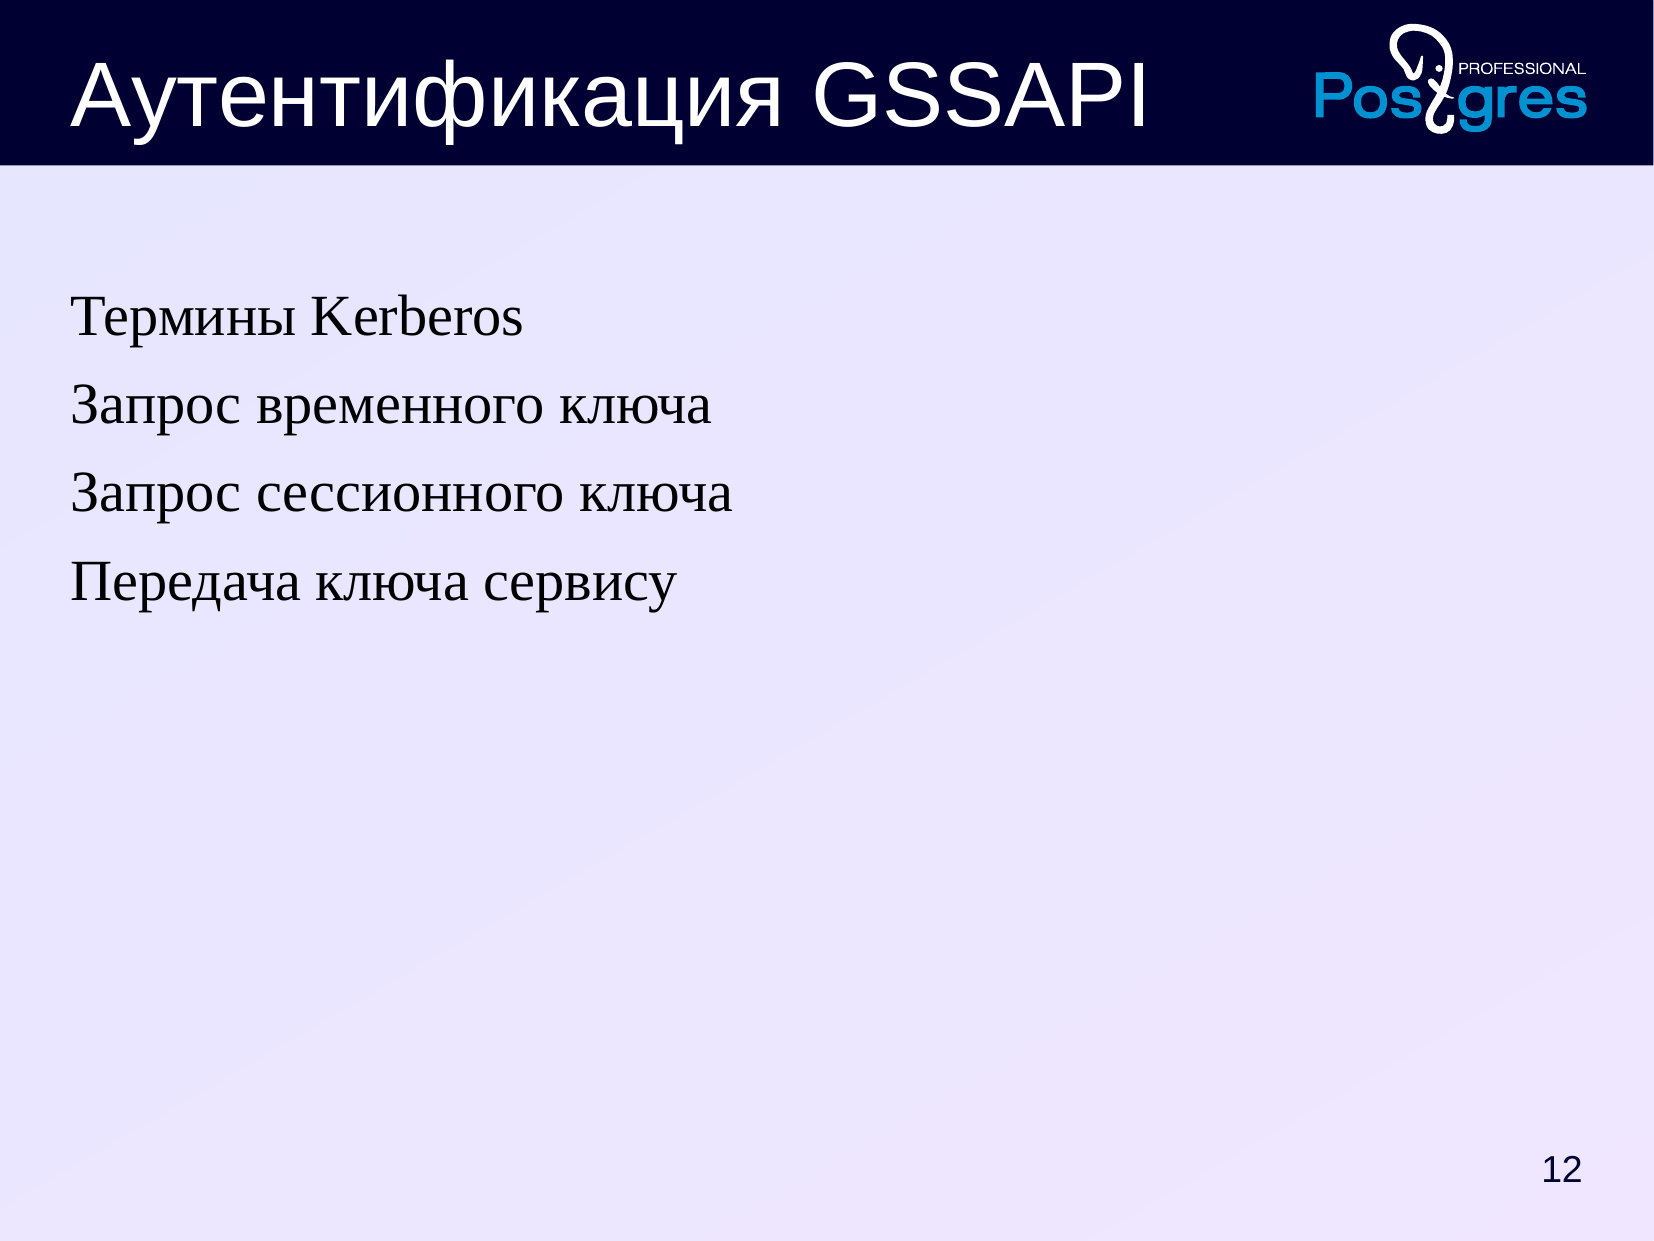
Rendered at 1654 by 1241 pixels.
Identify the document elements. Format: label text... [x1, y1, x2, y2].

title Аутентификация GSSAPI [70, 43, 1276, 147]
list Термины Kerberos Запрос временного ключа Запрос сессионного ключа Передача ключа сервису [70, 283, 1559, 1003]
